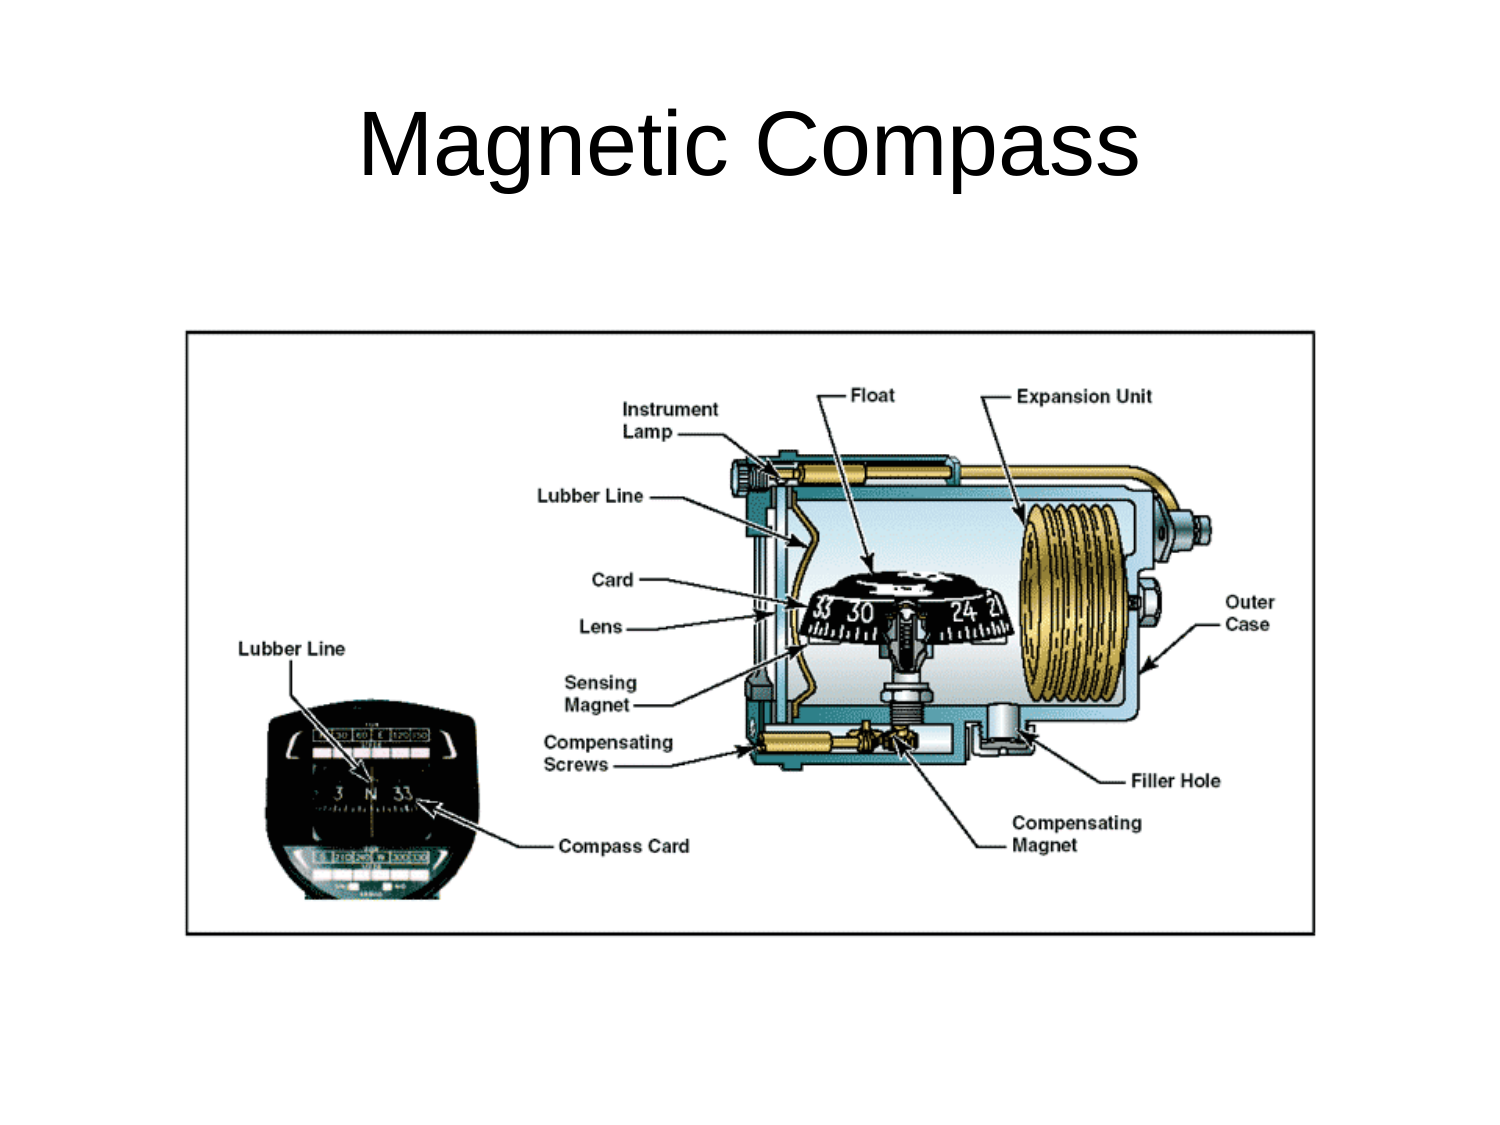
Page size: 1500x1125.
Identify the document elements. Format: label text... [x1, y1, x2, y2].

text_box [183, 328, 1317, 940]
title Magnetic Compass [75, 45, 1426, 233]
